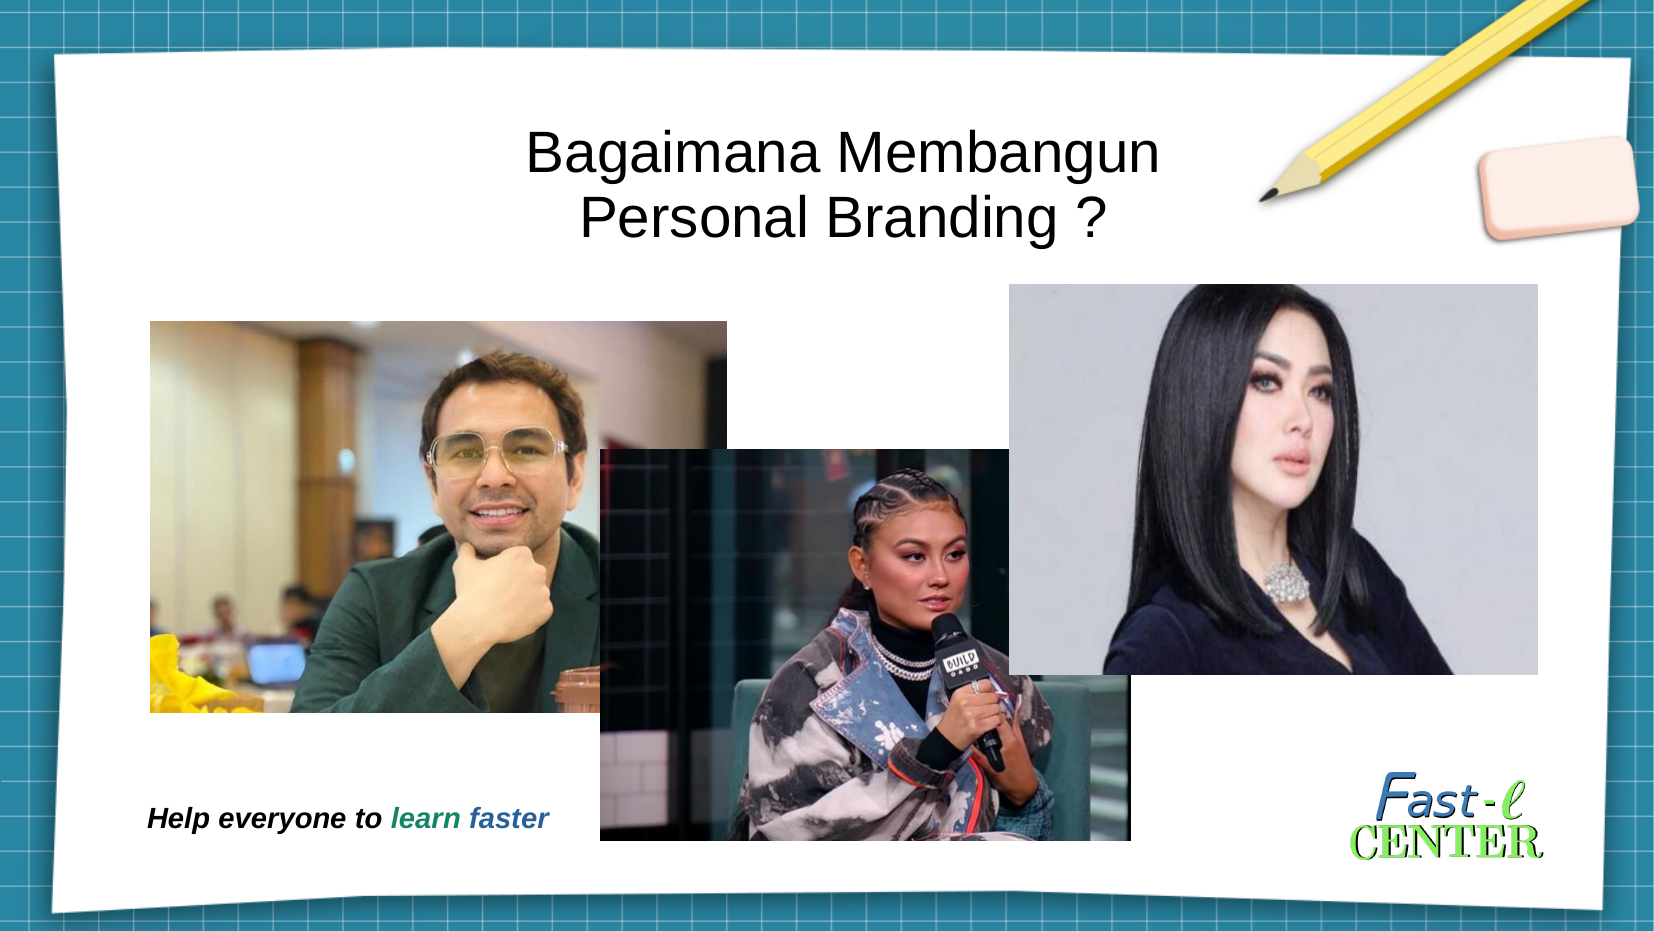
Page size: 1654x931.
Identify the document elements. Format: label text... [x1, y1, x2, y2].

picture [0, 0, 1654, 931]
title Bagaimana Membangun Personal Branding ? [412, 107, 1276, 263]
text_box Help everyone to learn faster [132, 791, 658, 840]
